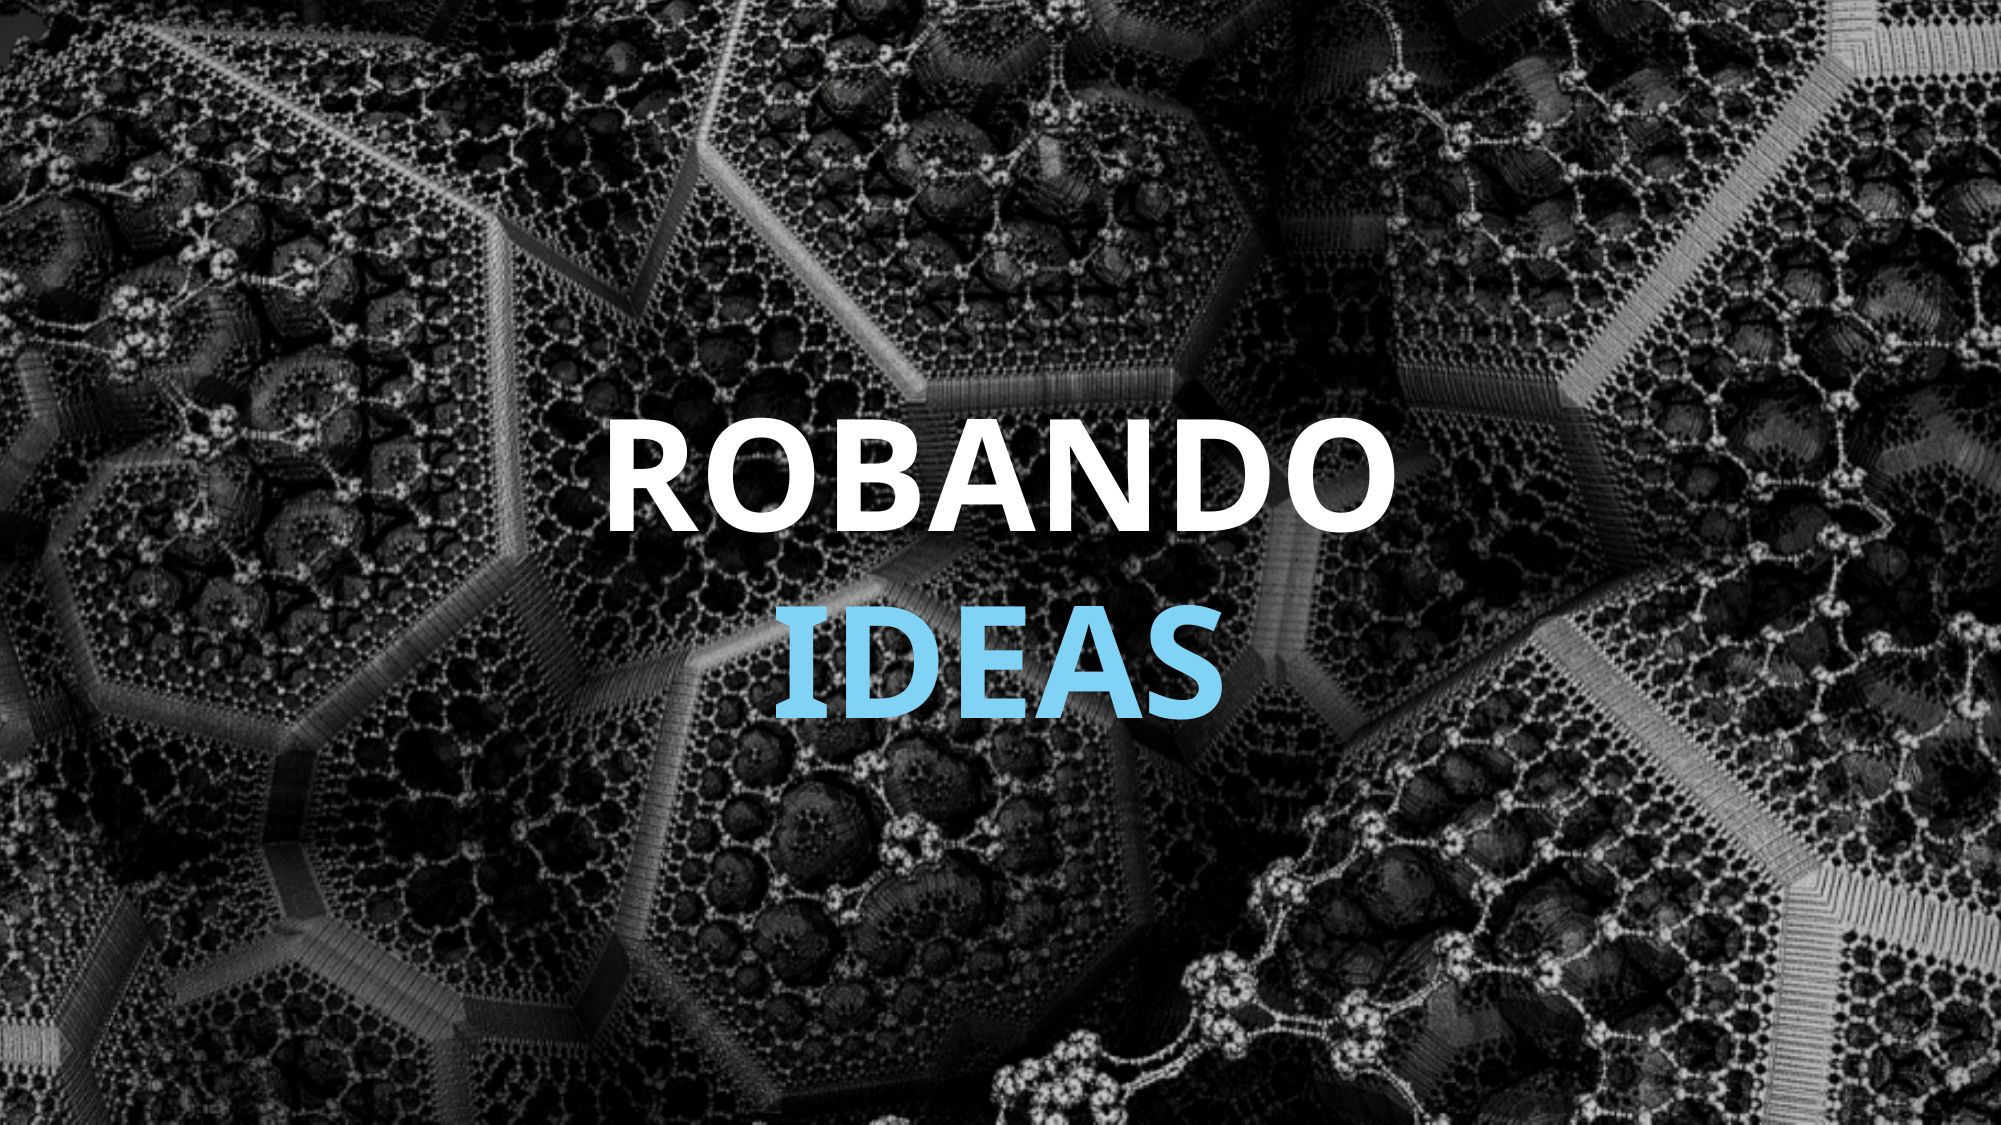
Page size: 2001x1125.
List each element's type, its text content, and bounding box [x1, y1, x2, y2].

text_box ROBANDO IDEAS [581, 367, 1419, 758]
picture [0, 0, 2001, 1125]
